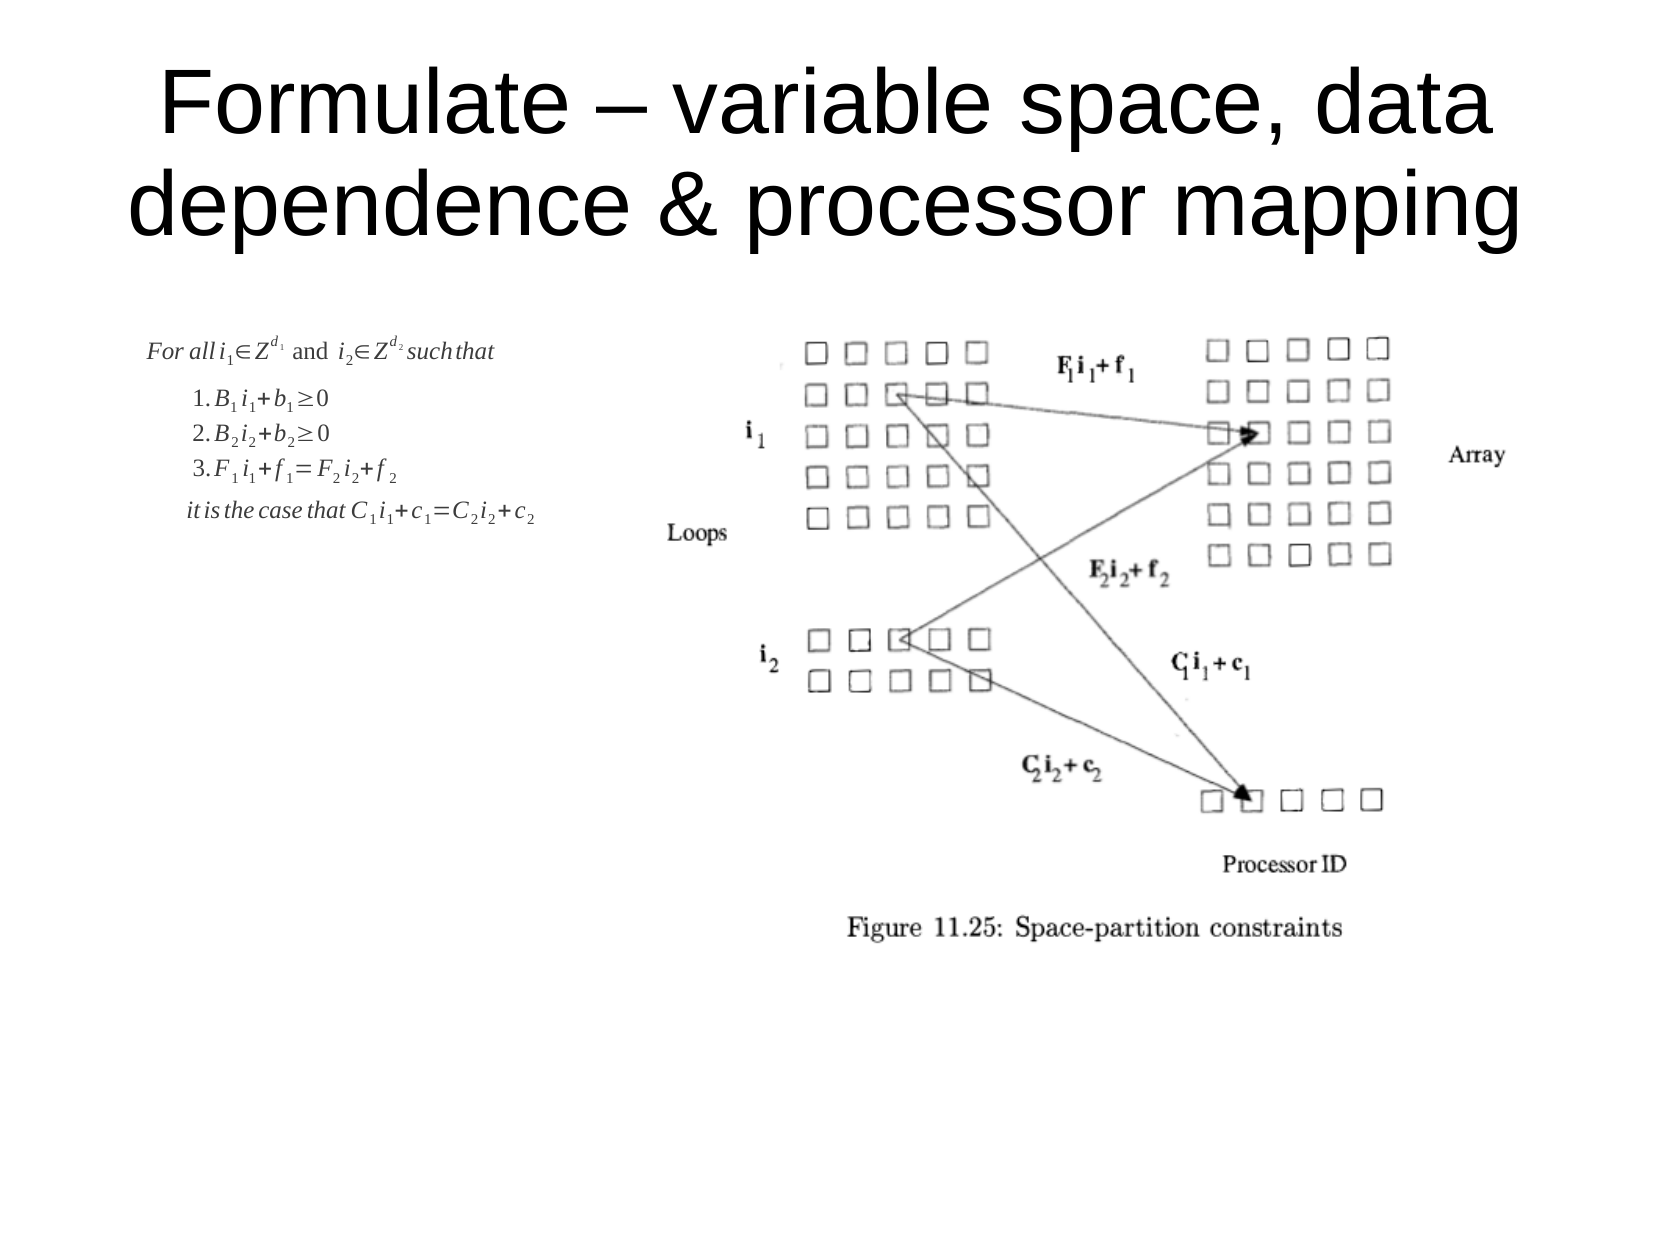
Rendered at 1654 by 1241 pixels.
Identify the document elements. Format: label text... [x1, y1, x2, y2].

chart [138, 332, 503, 368]
picture [605, 314, 1528, 962]
chart [186, 384, 336, 416]
chart [180, 496, 541, 528]
title Formulate – variable space, data dependence & processor mapping [82, 49, 1571, 257]
chart [186, 454, 403, 487]
chart [186, 419, 336, 451]
